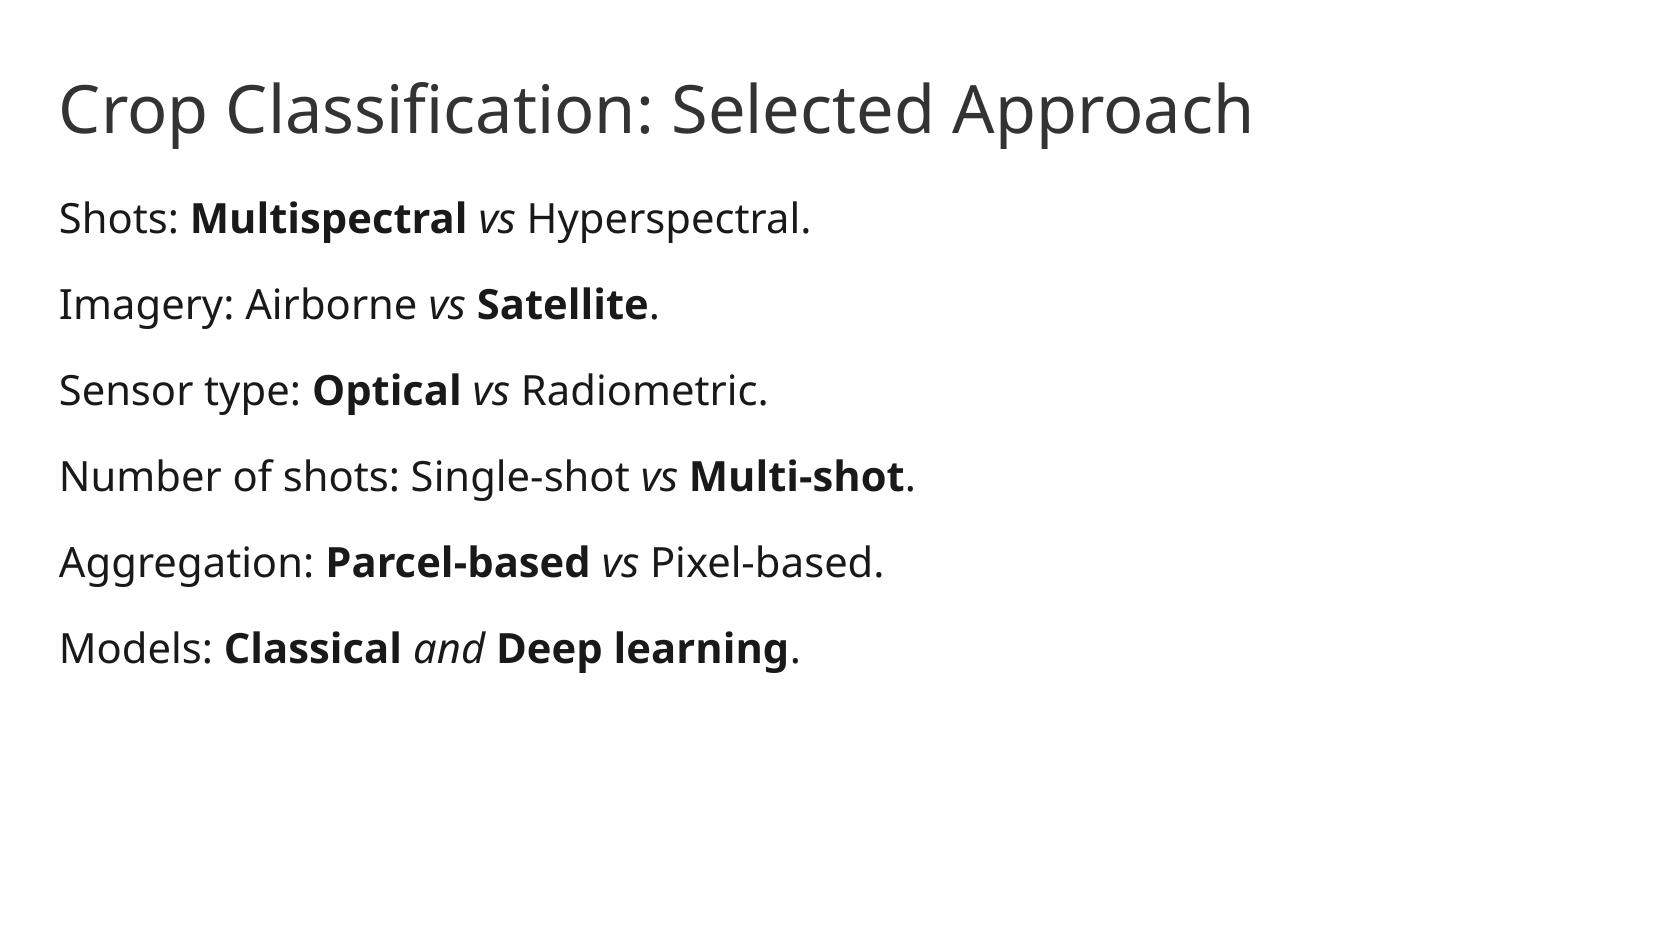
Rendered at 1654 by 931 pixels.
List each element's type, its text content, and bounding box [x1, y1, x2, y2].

title Crop Classification: Selected Approach [59, 53, 1595, 154]
list Shots: Multispectral vs Hyperspectral. Imagery: Airborne vs Satellite. Sensor type: Optical vs Radiometric. Number of shots: Single-shot vs Multi-shot. Aggregation: Parcel-based vs Pixel-based. Models: Classical and Deep learning. [59, 177, 1595, 886]
